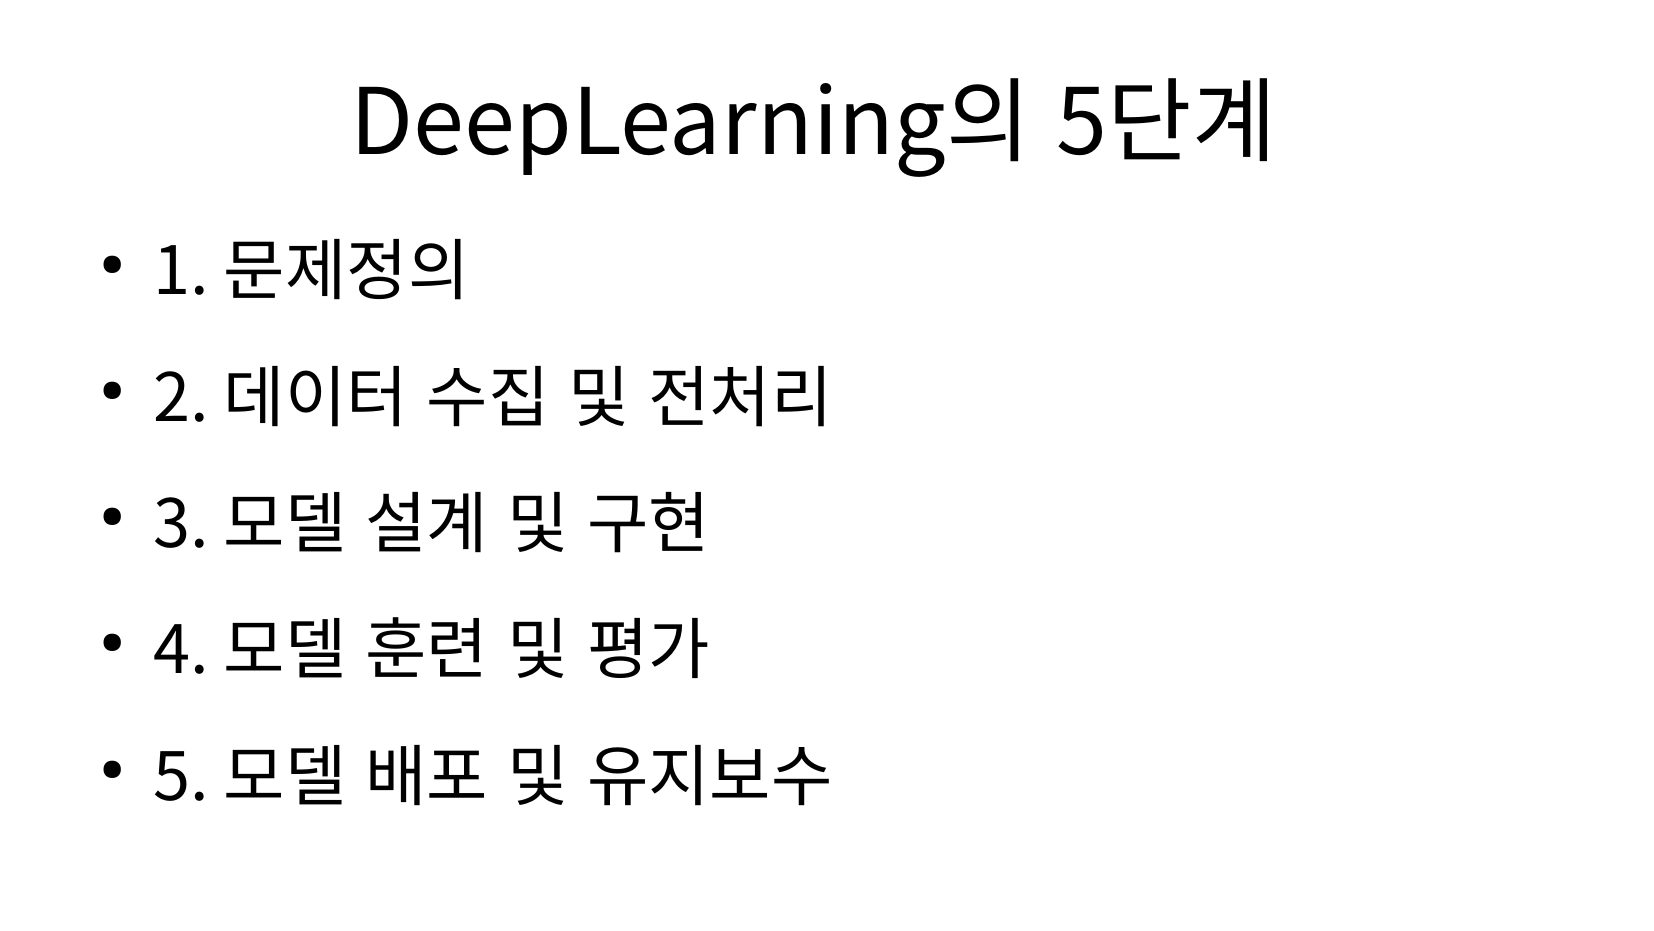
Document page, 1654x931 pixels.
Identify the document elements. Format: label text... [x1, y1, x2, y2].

title DeepLearning의 5단계 [82, 37, 1571, 193]
list 1. 문제정의 2. 데이터 수집 및 전처리 3. 모델 설계 및 구현 4. 모델 훈련 및 평가 5. 모델 배포 및 유지보수 [82, 217, 1571, 857]
